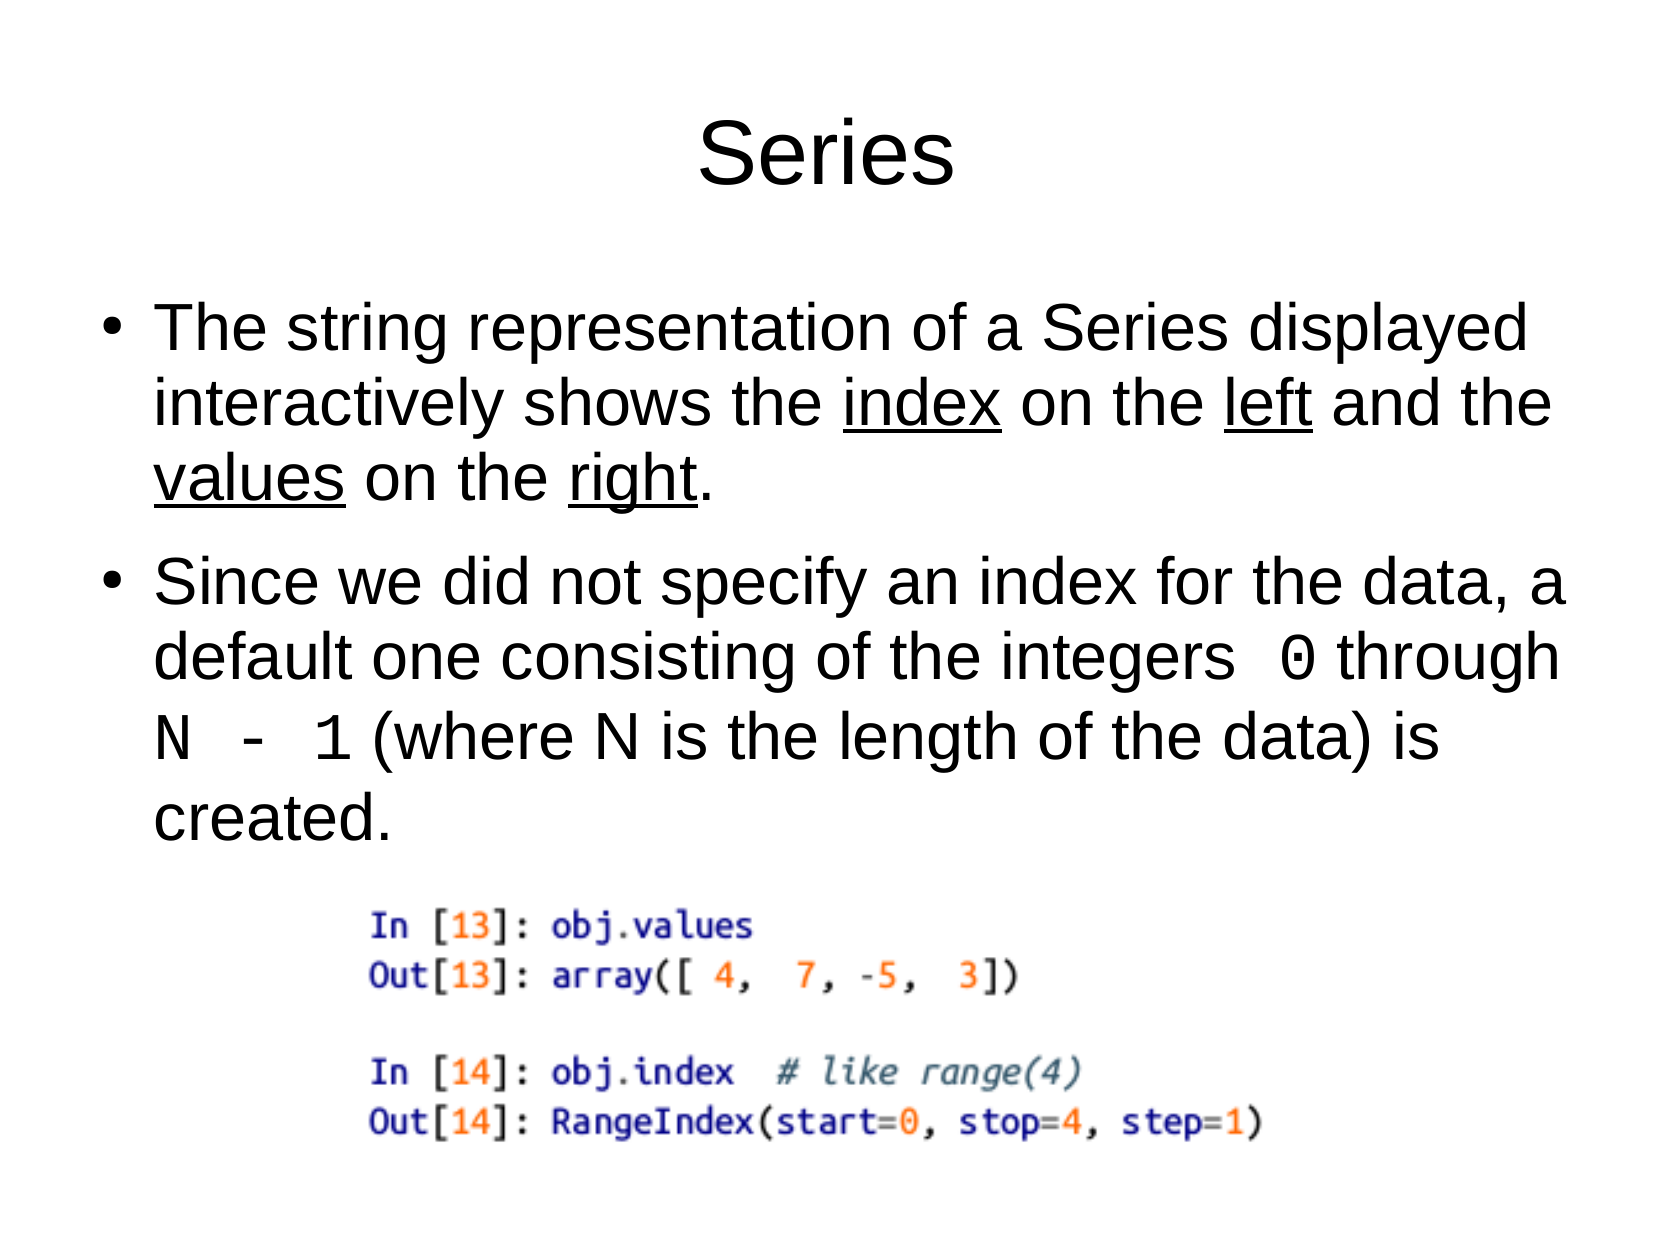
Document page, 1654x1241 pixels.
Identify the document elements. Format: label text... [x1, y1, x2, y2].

title Series [82, 49, 1571, 257]
picture [360, 899, 1277, 1147]
list The string representation of a Series displayed interactively shows the index on the left and the values on the right. Since we did not specify an index for the data, a default one consisting of the integers 0 through N - 1 (where N is the length of the data) is created. [82, 290, 1571, 1010]
